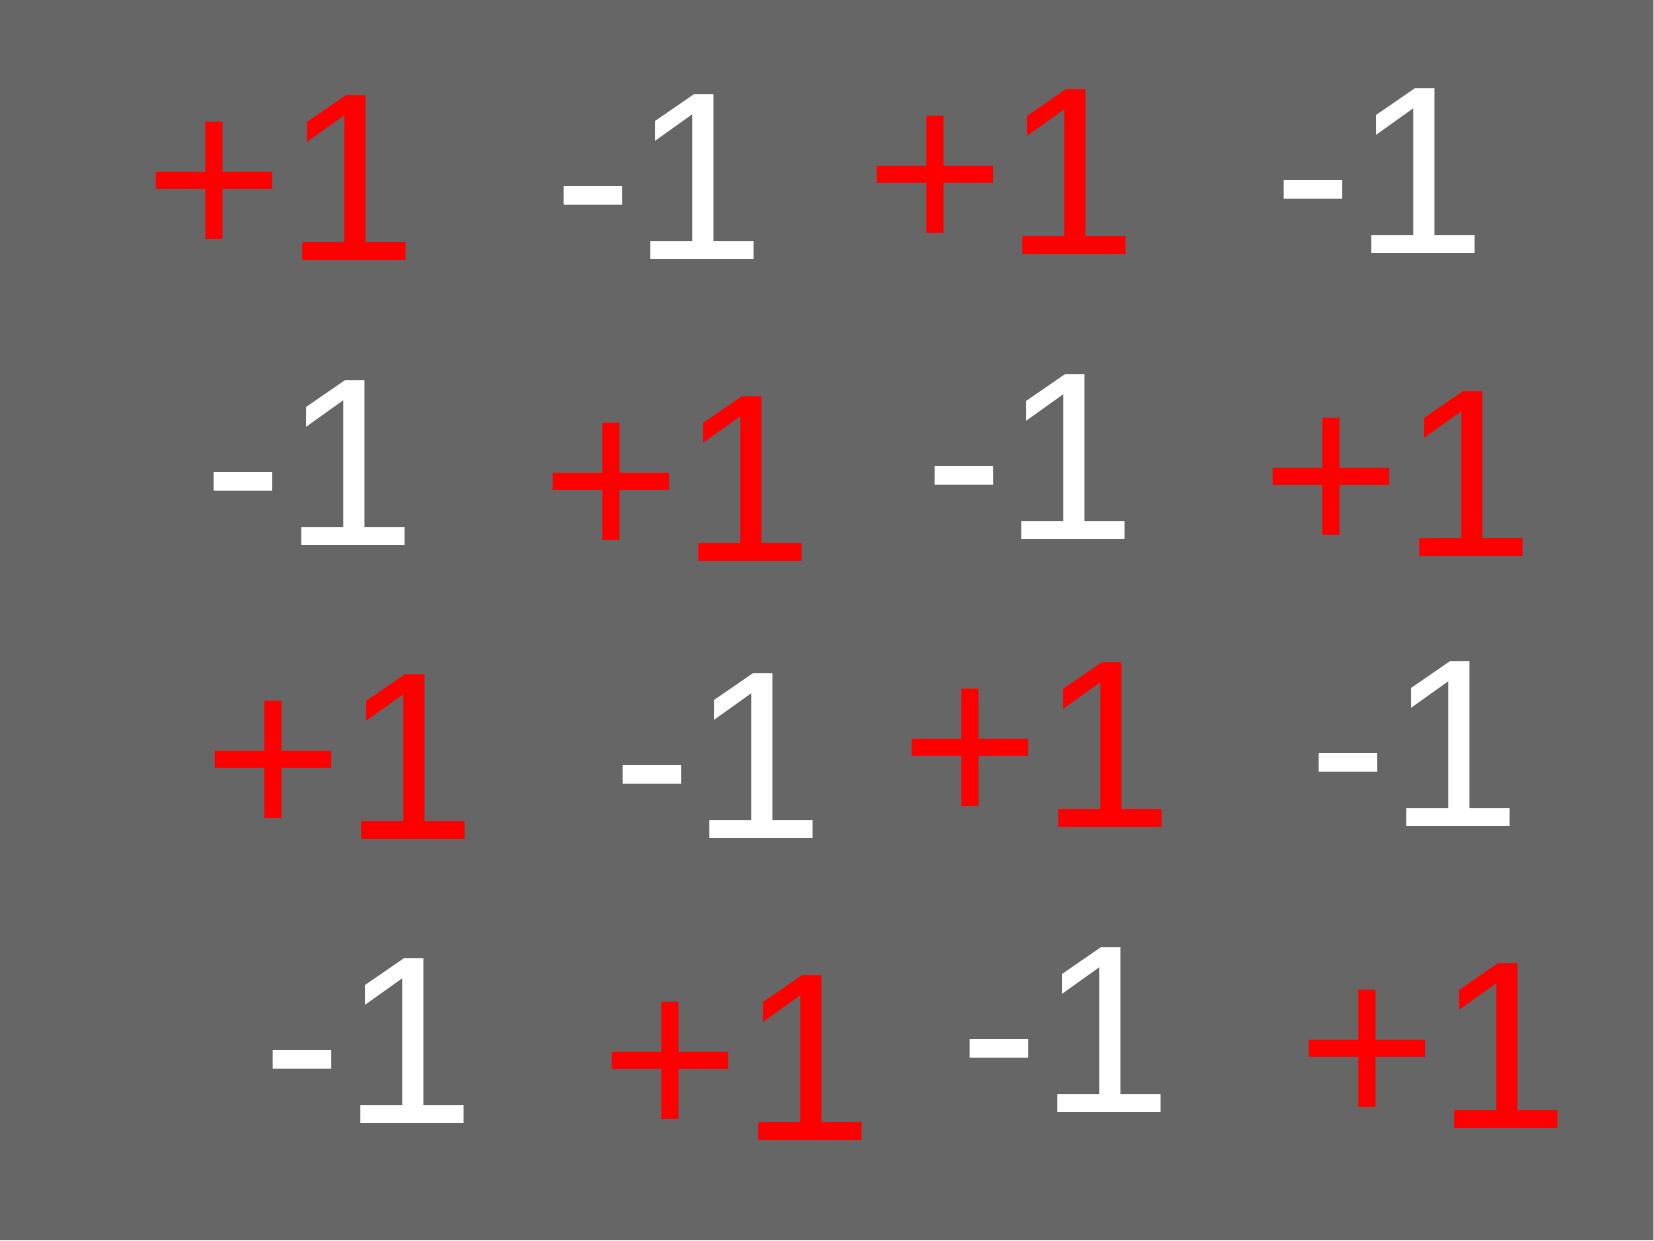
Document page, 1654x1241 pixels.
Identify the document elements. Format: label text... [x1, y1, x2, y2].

text_box +1 [850, 30, 1187, 313]
text_box +1 [1282, 904, 1619, 1188]
text_box +1 [1247, 331, 1583, 615]
text_box +1 [885, 603, 1222, 886]
text_box +1 [129, 36, 466, 319]
text_box [0, 0, 1654, 1241]
text_box -1 [1294, 602, 1630, 885]
text_box -1 [1258, 29, 1595, 312]
text_box -1 [597, 614, 934, 897]
text_box -1 [188, 321, 525, 604]
text_box +1 [188, 615, 525, 898]
text_box -1 [944, 888, 1281, 1171]
text_box +1 [526, 337, 863, 621]
text_box +1 [585, 916, 922, 1199]
text_box -1 [538, 35, 875, 318]
text_box -1 [248, 899, 584, 1183]
text_box -1 [909, 315, 1246, 598]
